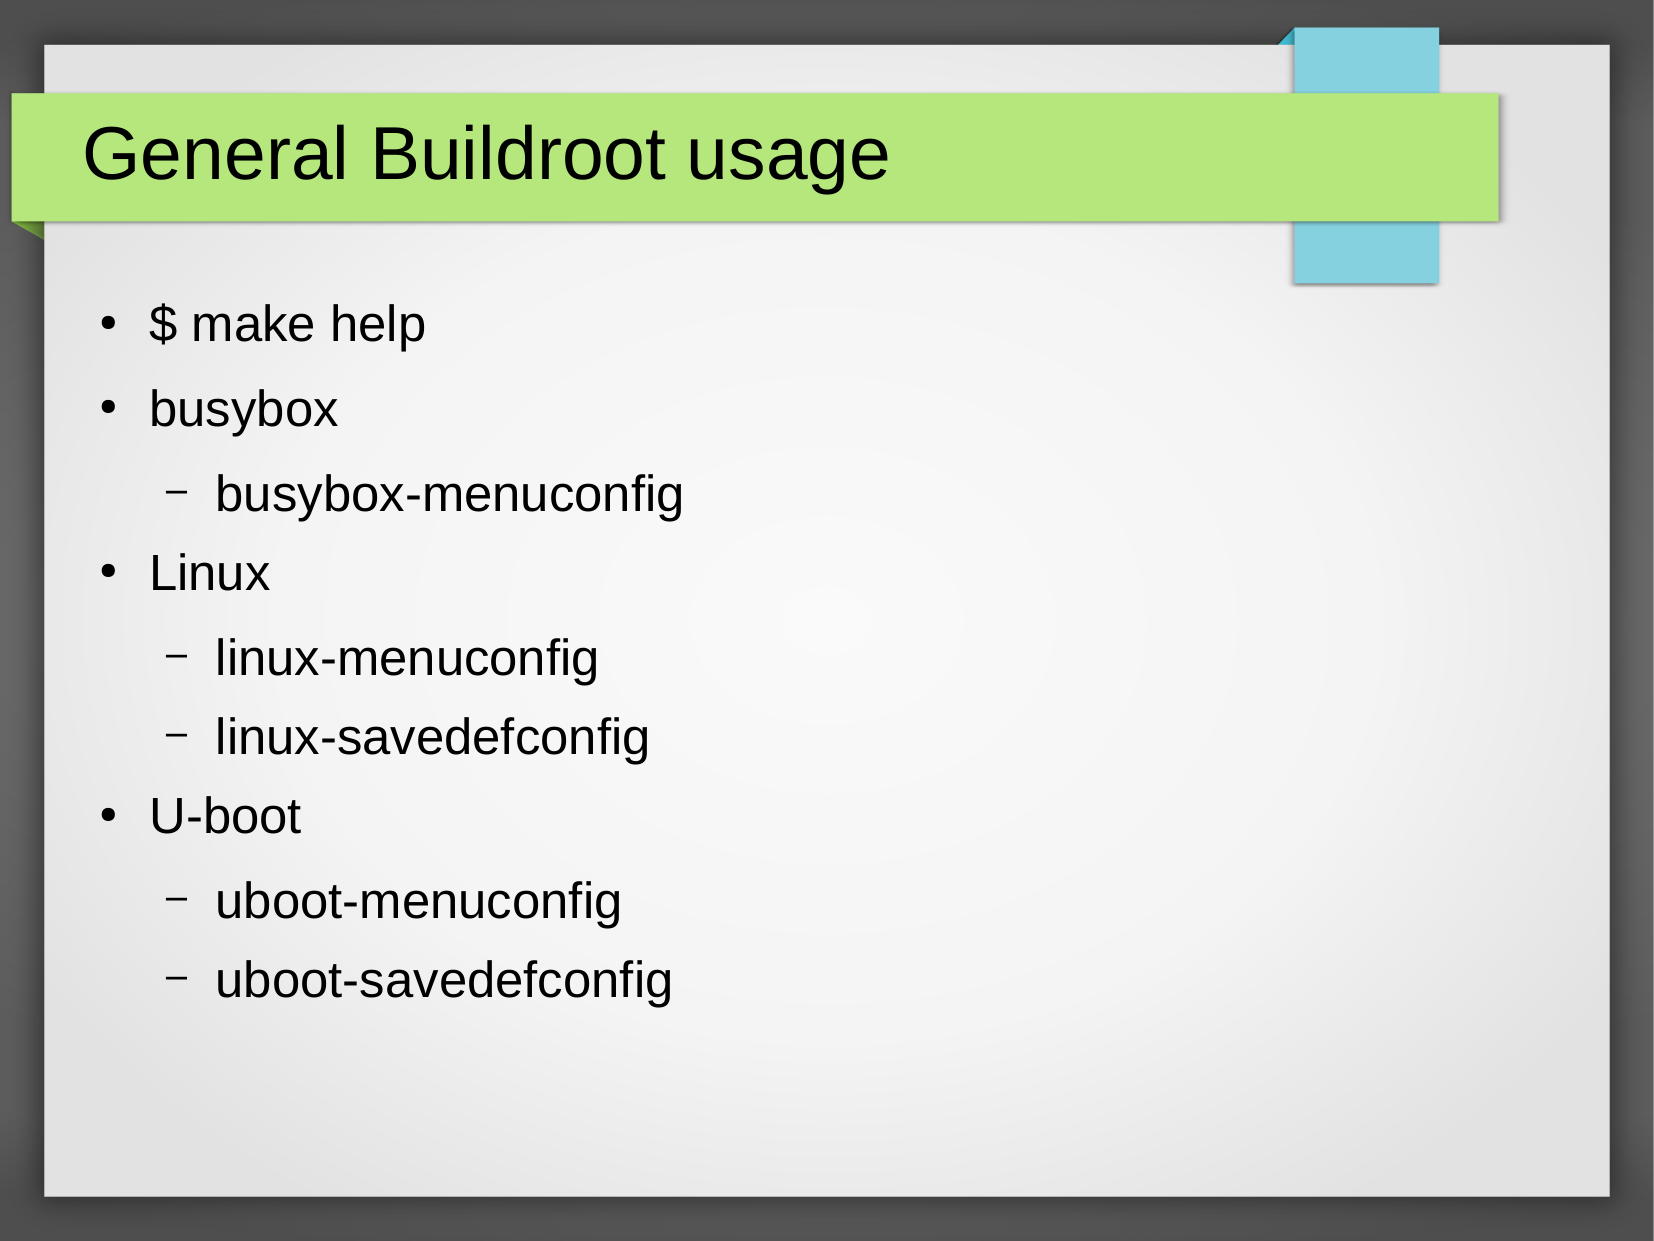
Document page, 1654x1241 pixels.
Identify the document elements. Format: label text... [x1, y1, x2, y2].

list $ make help busybox busybox-menuconfig Linux linux-menuconfig linux-savedefconfig U-boot uboot-menuconfig uboot-savedefconfig [82, 295, 1571, 1015]
picture [0, 0, 1654, 1241]
title General Buildroot usage [82, 94, 1264, 213]
